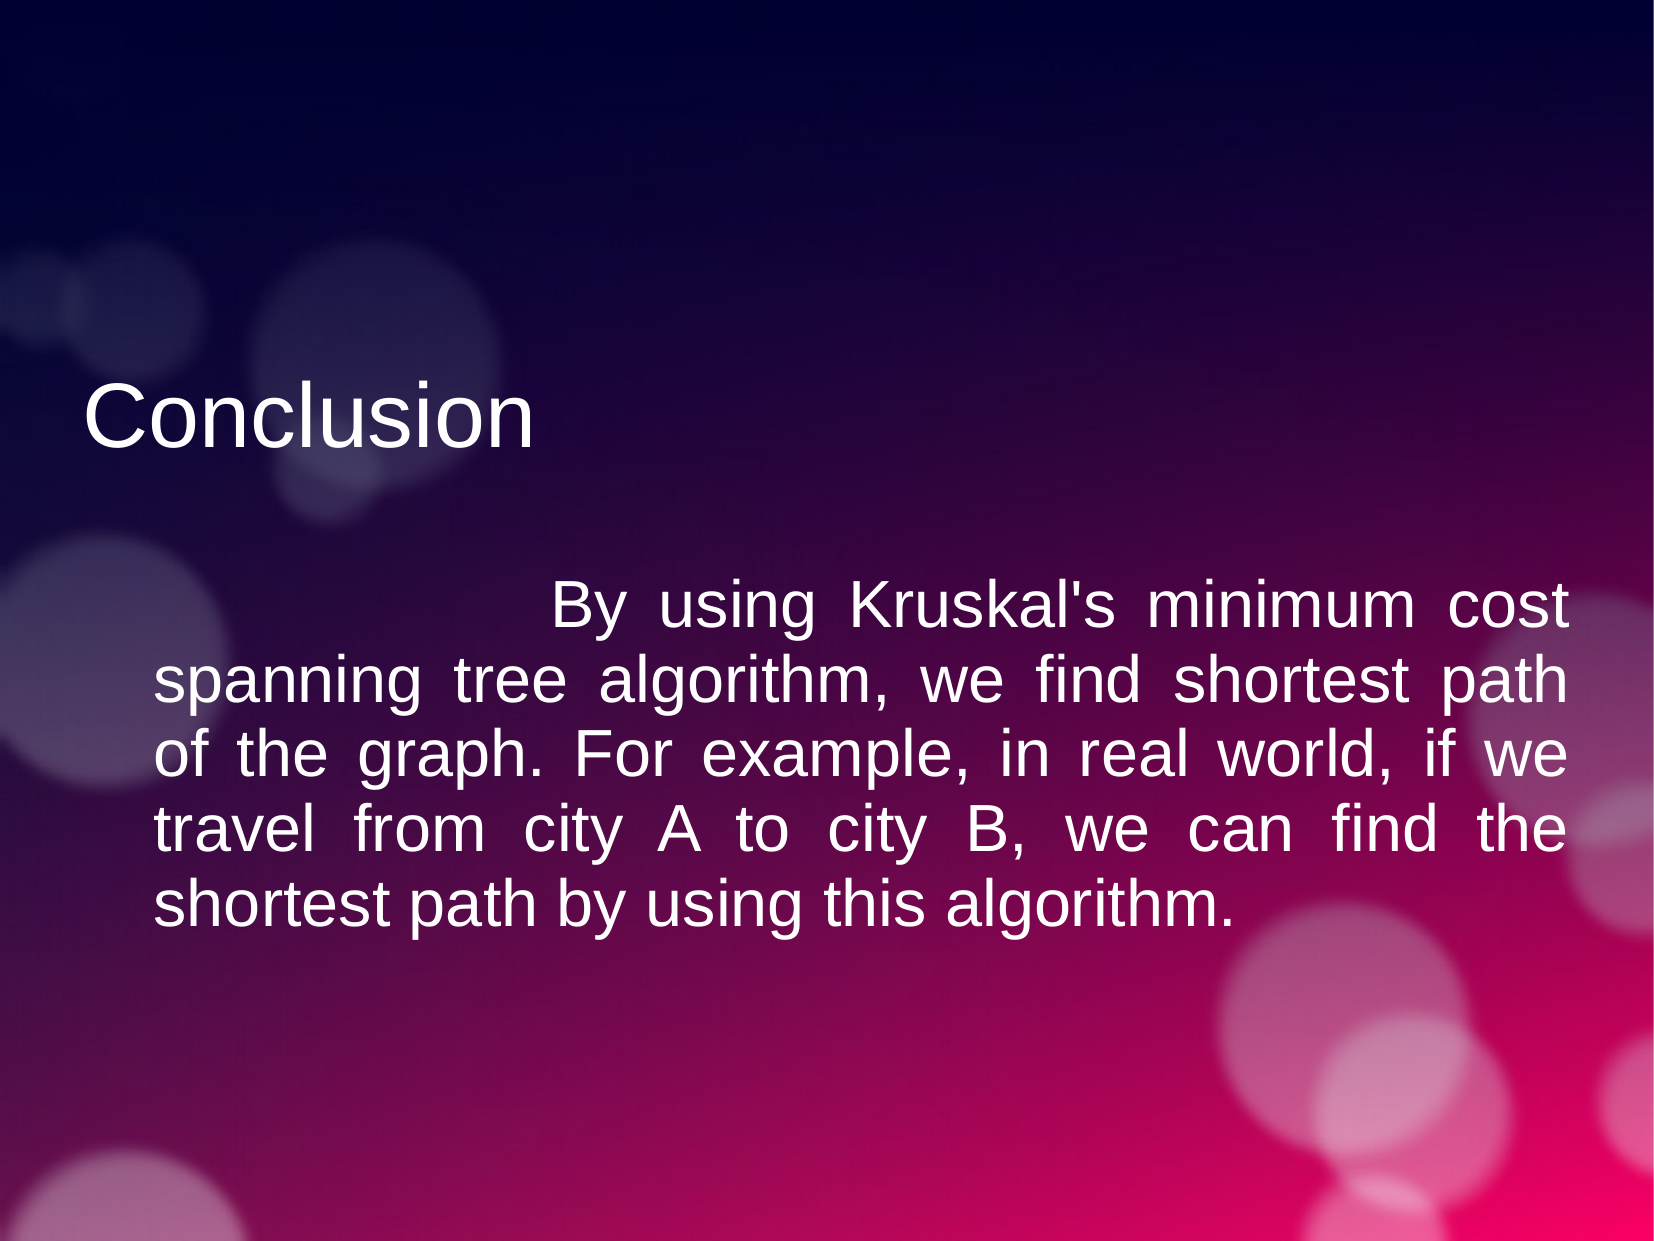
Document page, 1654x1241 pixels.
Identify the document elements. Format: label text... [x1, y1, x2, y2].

list By using Kruskal's minimum cost spanning tree algorithm, we find shortest path of the graph. For example, in real world, if we travel from city A to city B, we can find the shortest path by using this algorithm. [82, 566, 1571, 1010]
title Conclusion [82, 312, 1571, 520]
picture [0, 0, 1654, 1241]
